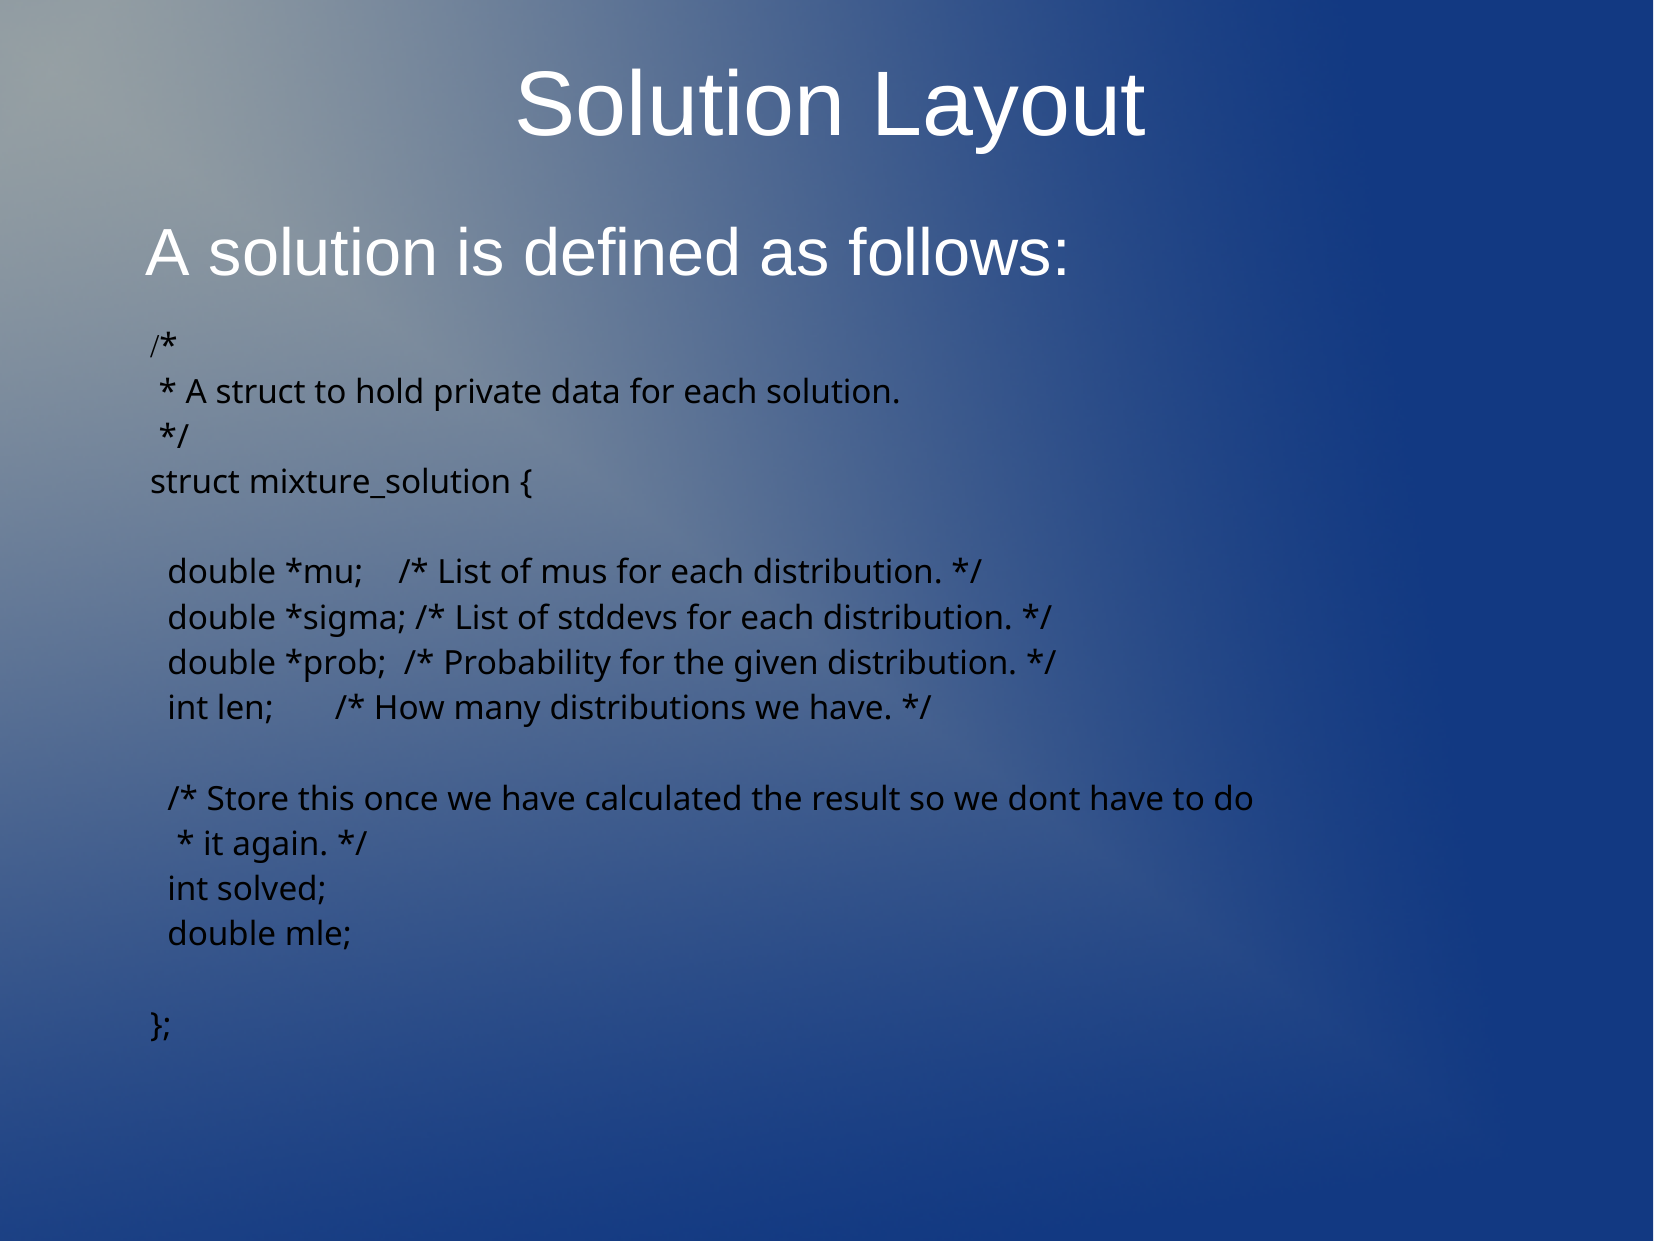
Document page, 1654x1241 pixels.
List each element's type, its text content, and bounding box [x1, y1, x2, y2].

picture [0, 0, 1654, 1241]
list A solution is defined as follows: [75, 215, 1088, 301]
title Solution Layout [87, 0, 1576, 208]
text_box /* * A struct to hold private data for each solution. */ struct mixture_solution { double *mu; /* List of mus for each distribution. */ double *sigma; /* List of stddevs for each distribution. */ double *prob; /* Probability for the given distribution. */ int len; /* How many distributions we have. */ /* Store this once we have calculated the result so we dont have to do * it again. */ int solved; double mle; }; [150, 322, 1463, 1035]
